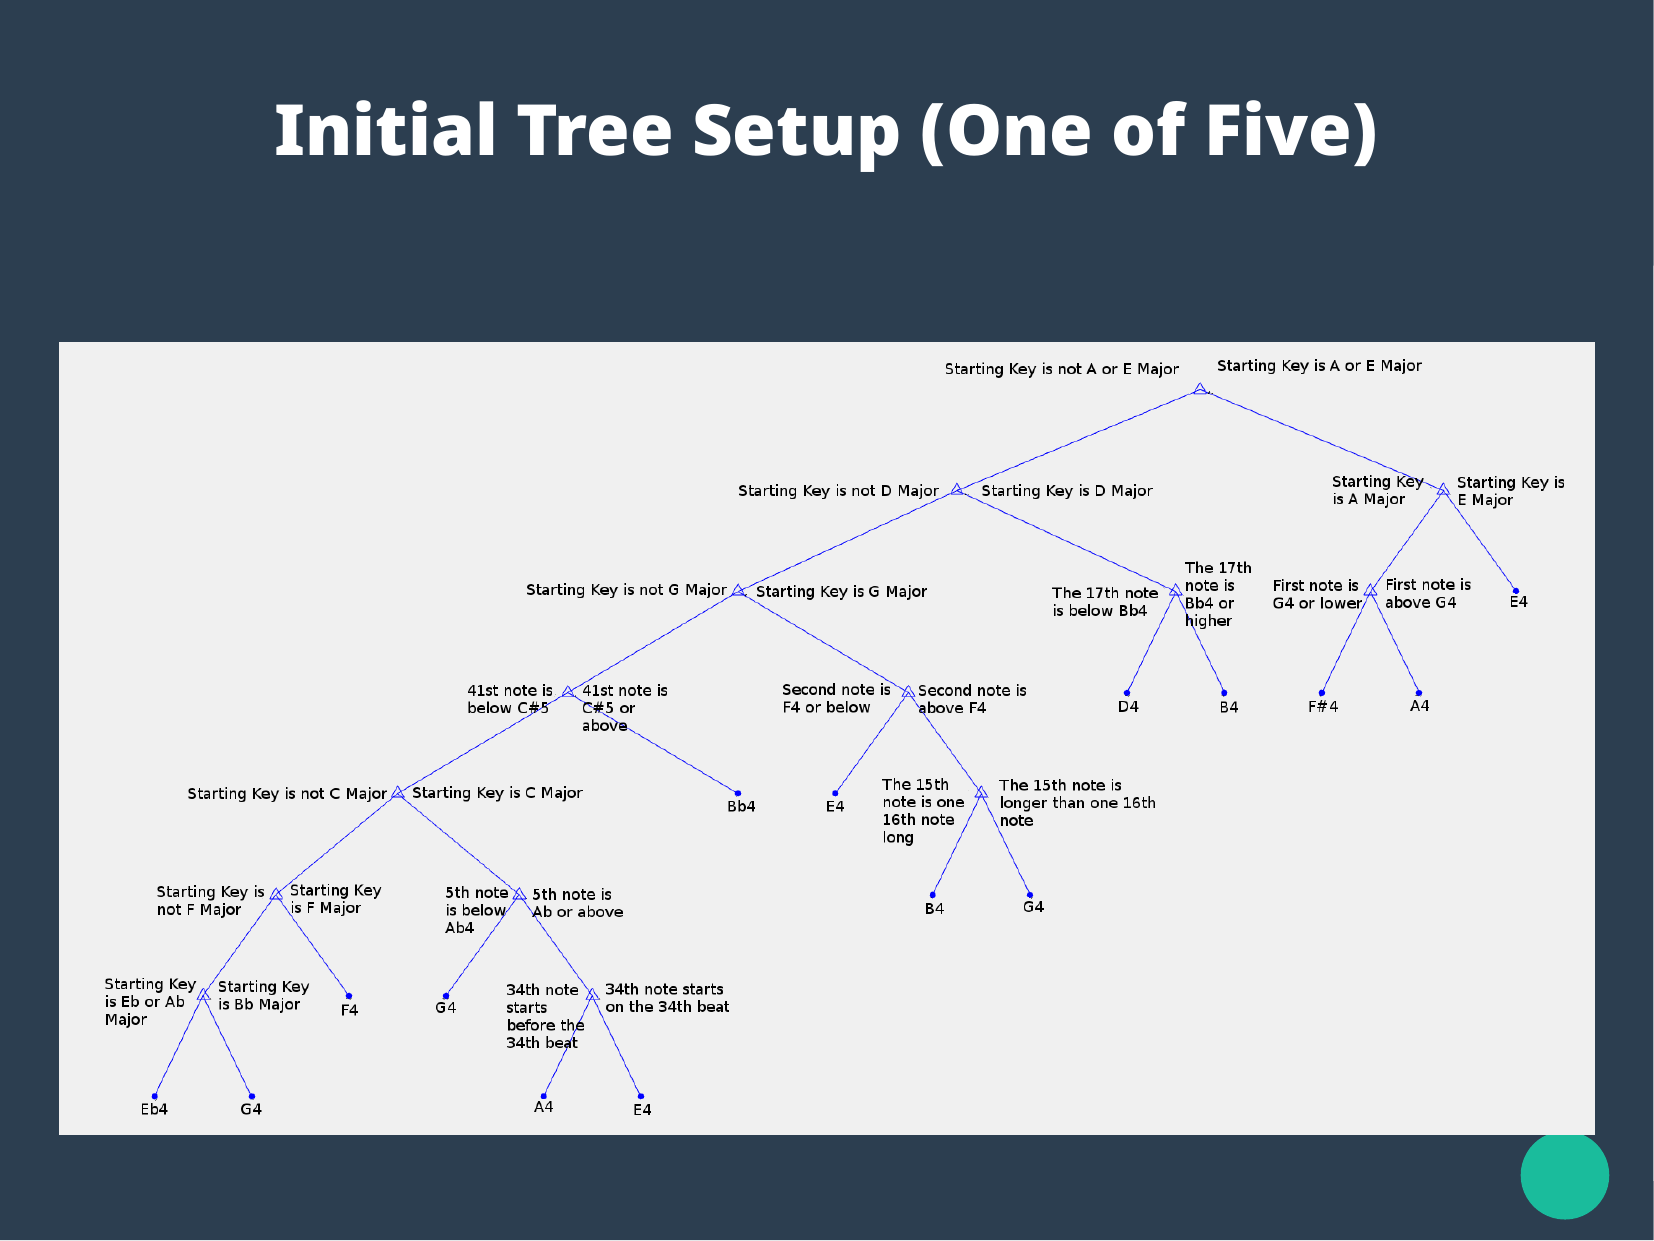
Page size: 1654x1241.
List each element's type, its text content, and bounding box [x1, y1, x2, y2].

title Initial Tree Setup (One of Five) [59, 49, 1595, 207]
picture [59, 342, 1595, 1135]
